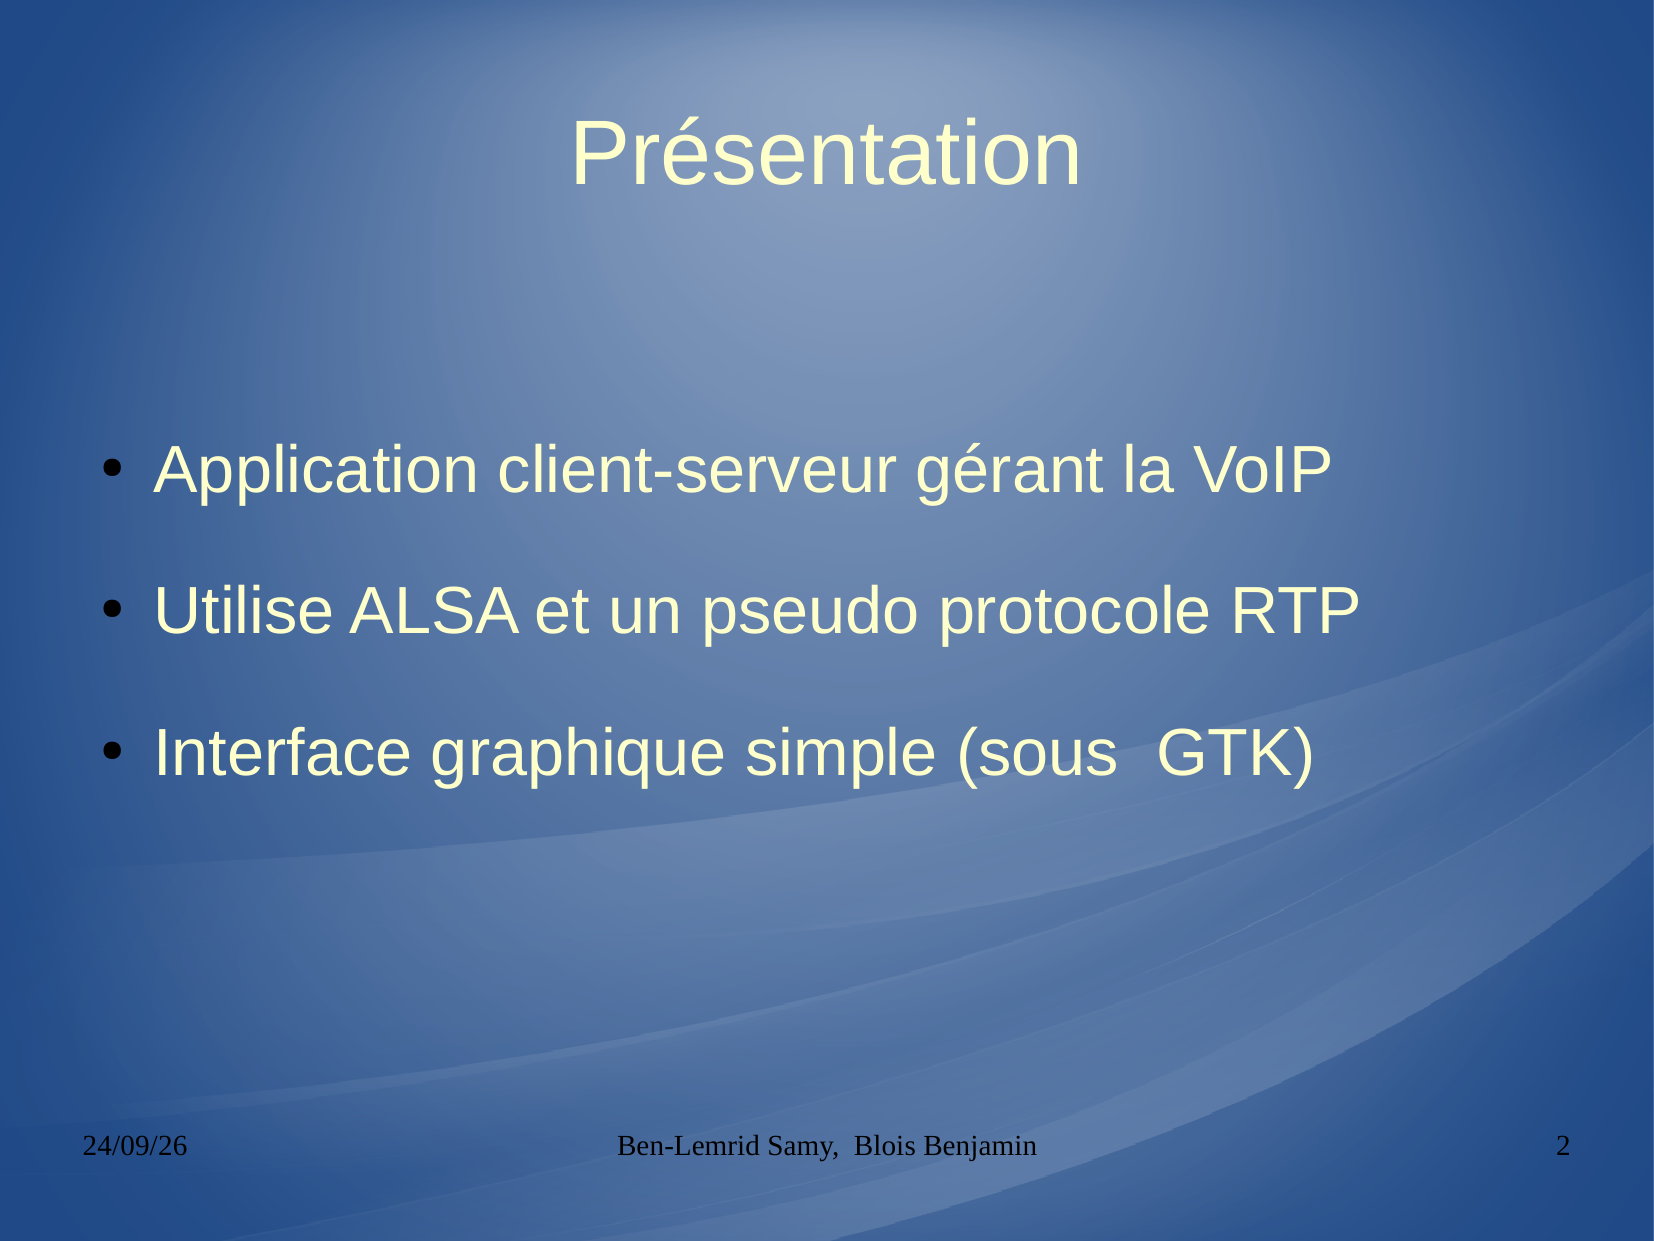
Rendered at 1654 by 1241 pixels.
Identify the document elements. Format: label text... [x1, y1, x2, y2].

picture [0, 0, 1654, 1241]
title Présentation [82, 49, 1571, 257]
list Application client-serveur gérant la VoIP Utilise ALSA et un pseudo protocole RTP Interface graphique simple (sous GTK) [82, 290, 1571, 1109]
